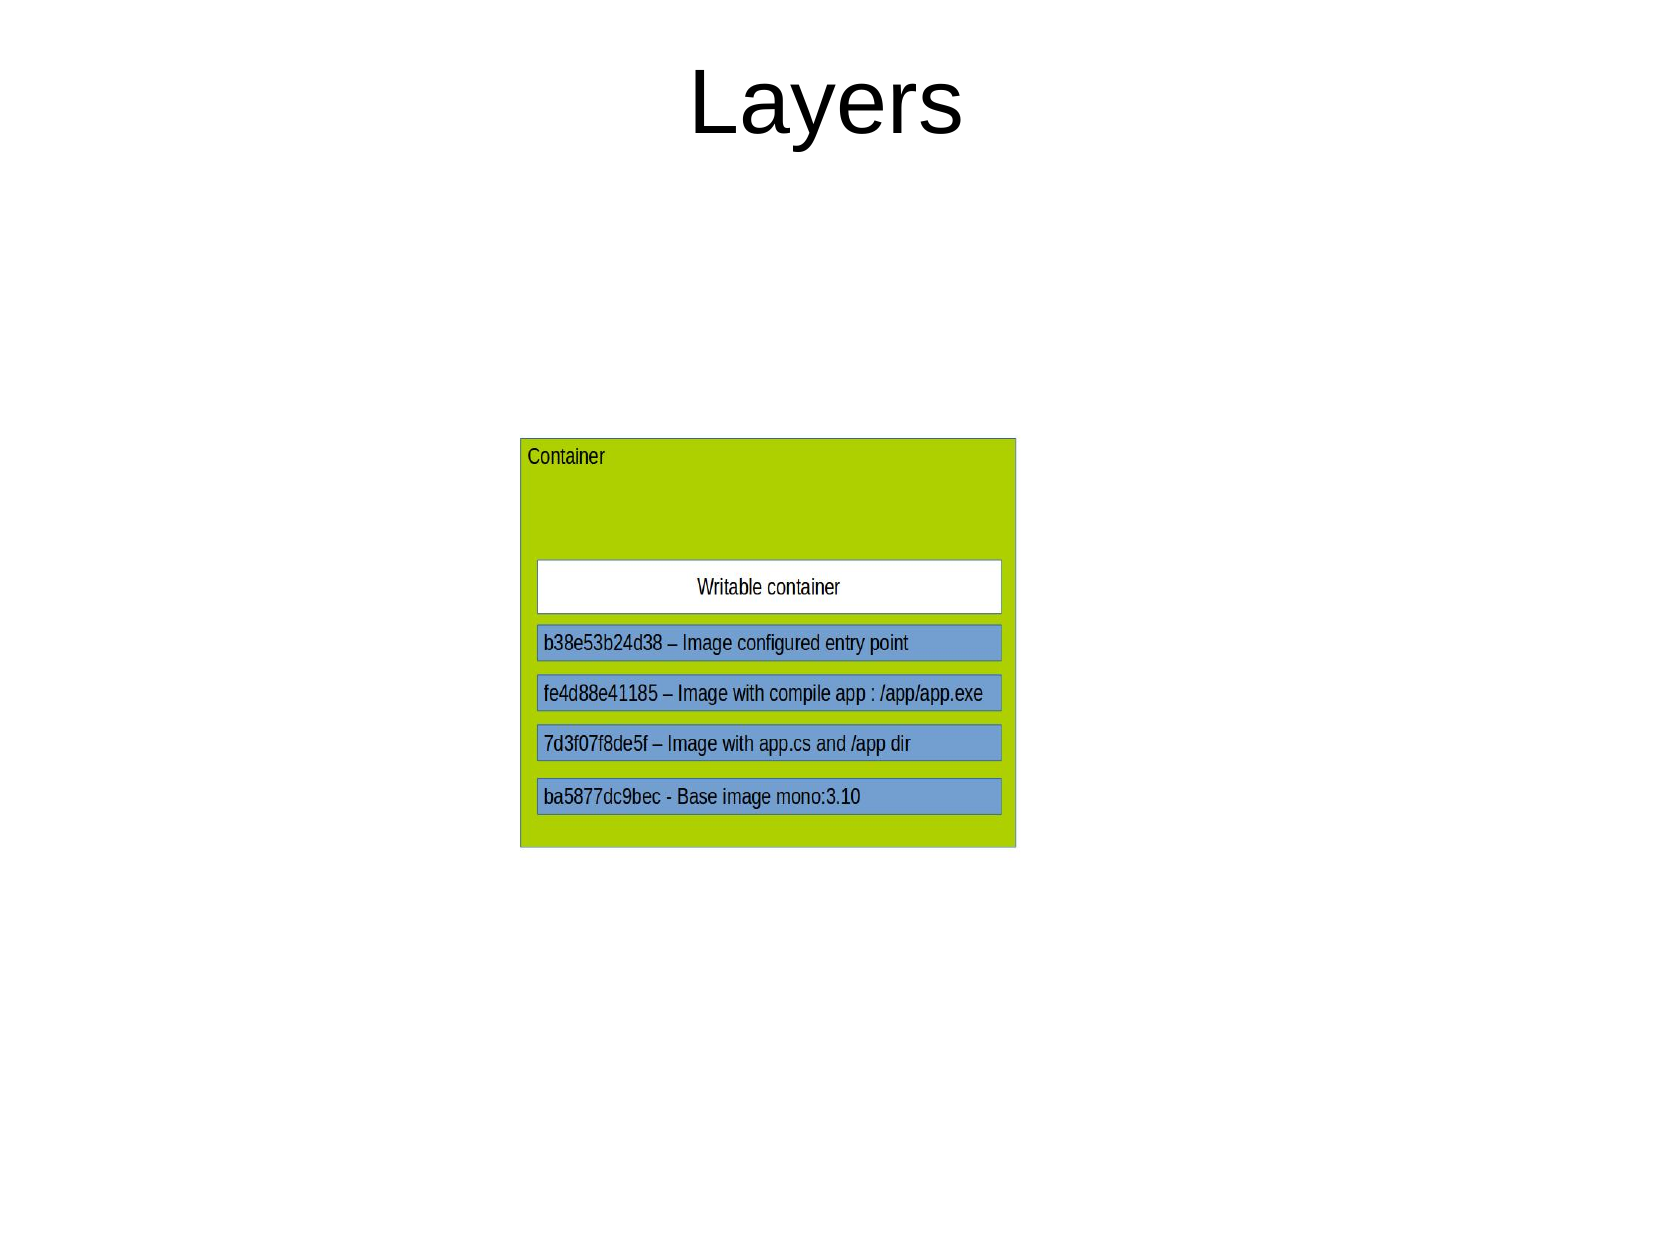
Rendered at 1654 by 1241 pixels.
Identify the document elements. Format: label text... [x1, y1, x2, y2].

title Layers [82, 49, 1571, 257]
picture [472, 162, 1063, 1226]
